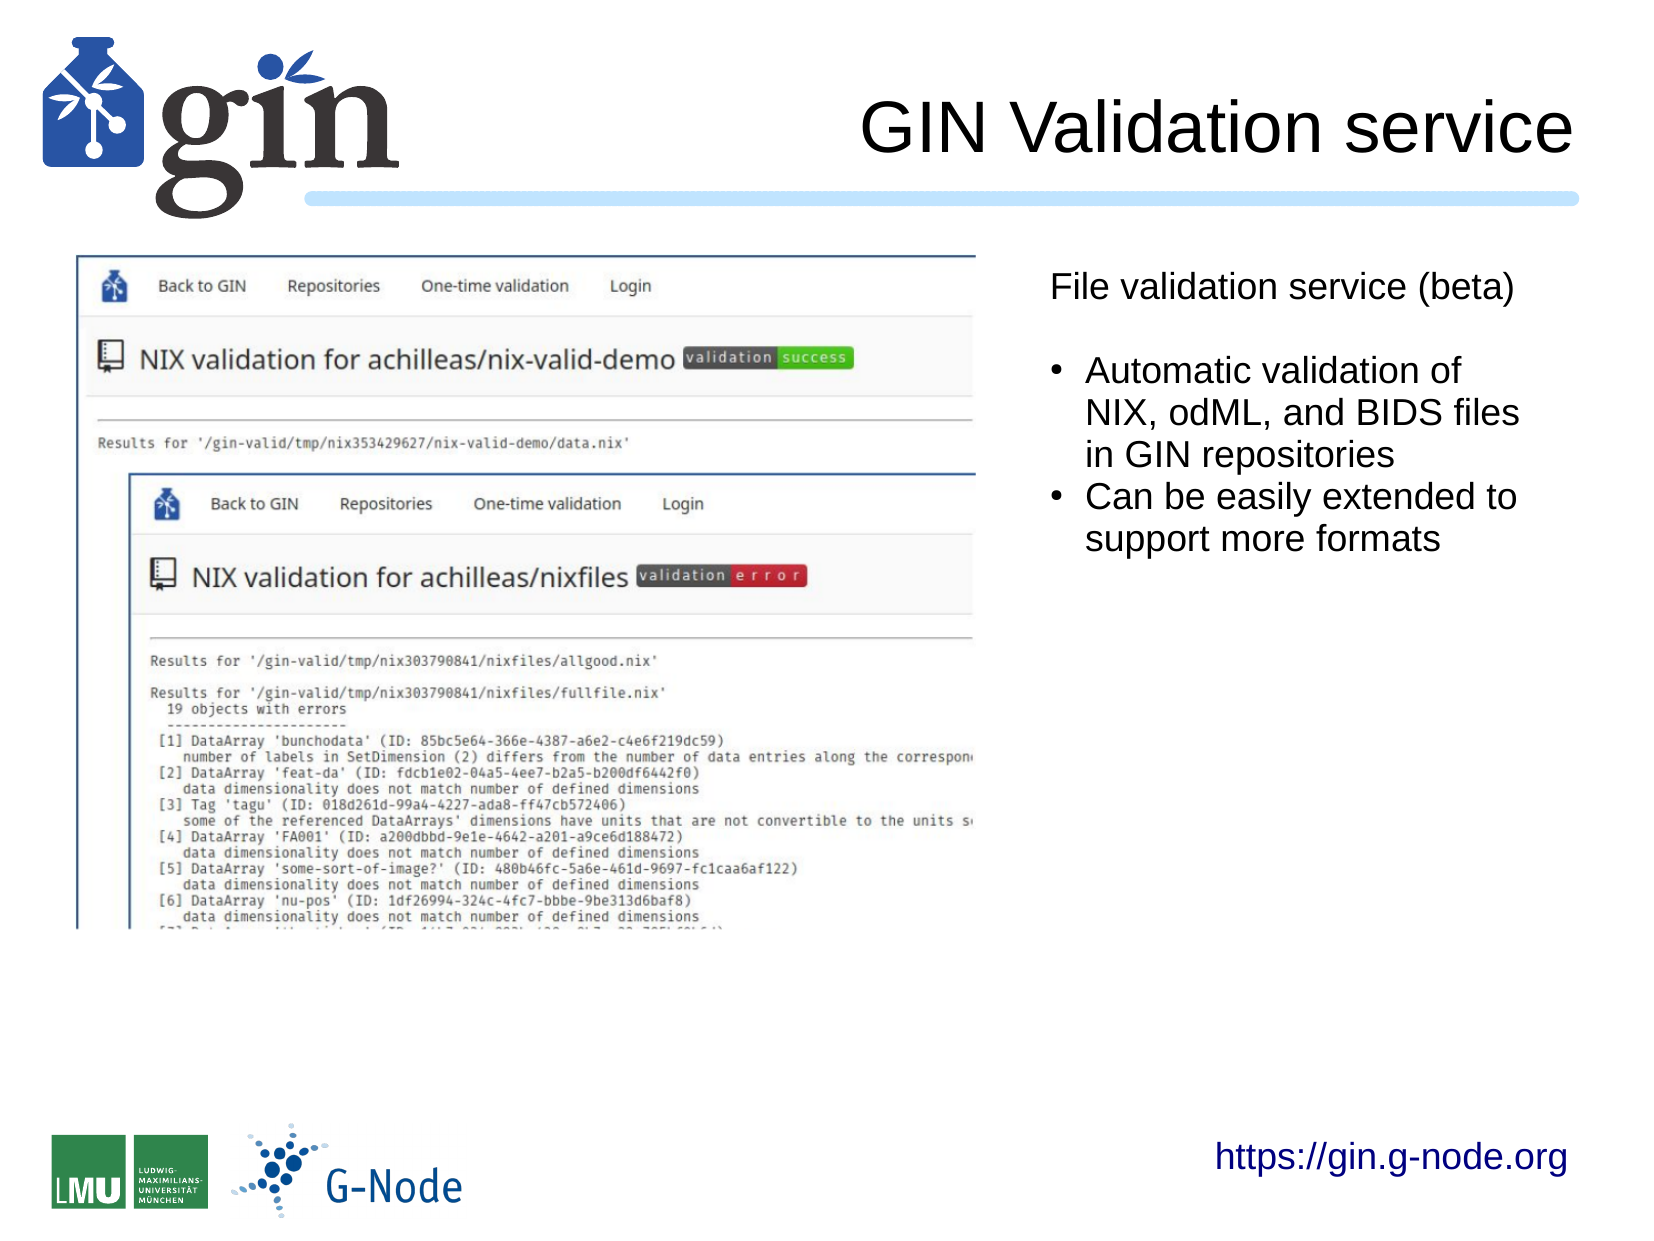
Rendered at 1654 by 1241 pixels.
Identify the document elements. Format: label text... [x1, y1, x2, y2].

picture [75, 254, 985, 955]
text_box File validation service (beta) Automatic validation of NIX, odML, and BIDS files in GIN repositories Can be easily extended to support more formats [1035, 258, 1621, 571]
text_box https://gin.g-node.org [1200, 1128, 1625, 1186]
text_box GIN Validation service [87, 30, 1576, 226]
picture [230, 1123, 467, 1219]
picture [33, 30, 409, 224]
